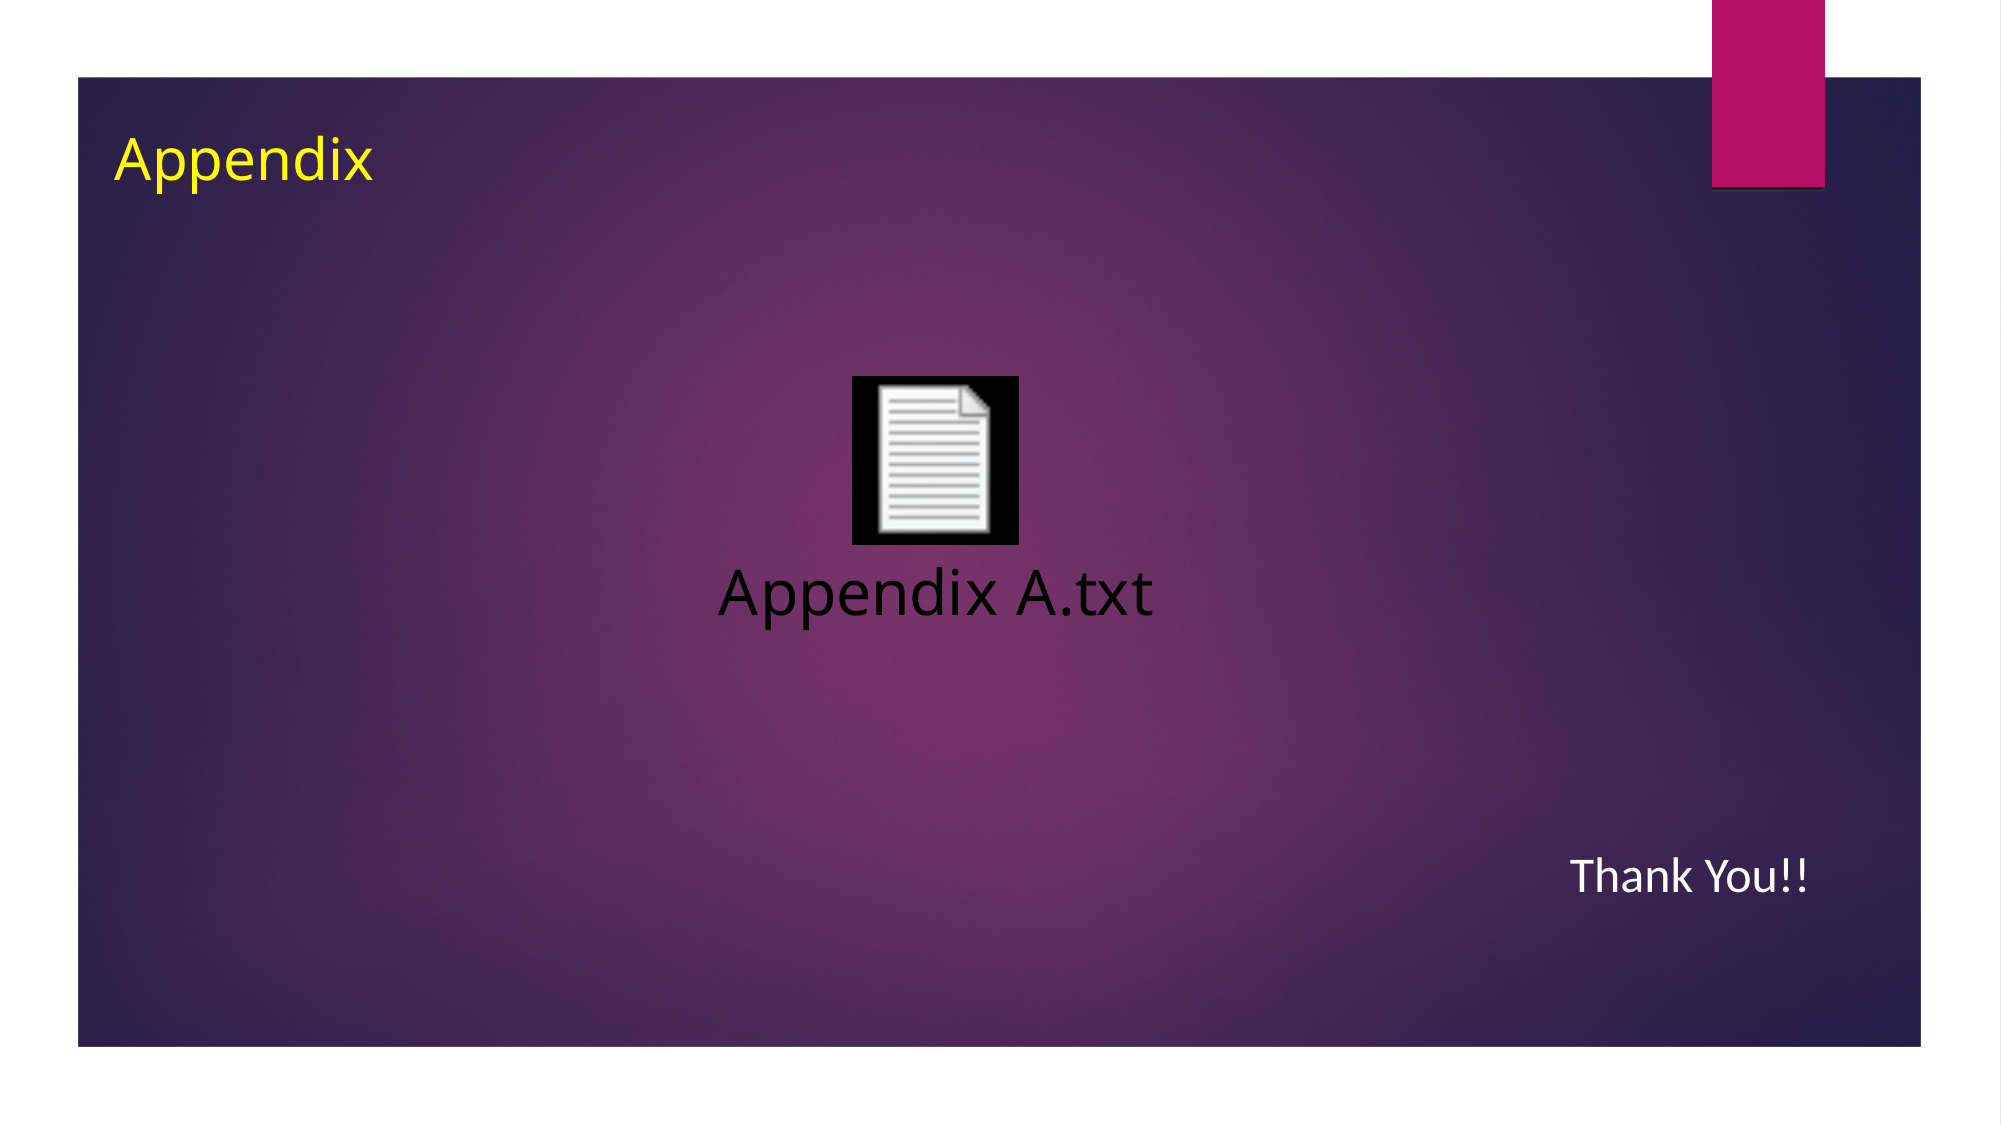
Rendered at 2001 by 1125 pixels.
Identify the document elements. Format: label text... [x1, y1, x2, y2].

chart [681, 376, 1190, 664]
text_box Thank You!! [1554, 834, 1834, 911]
text_box [173, 246, 1789, 313]
title Appendix [99, 103, 1509, 200]
